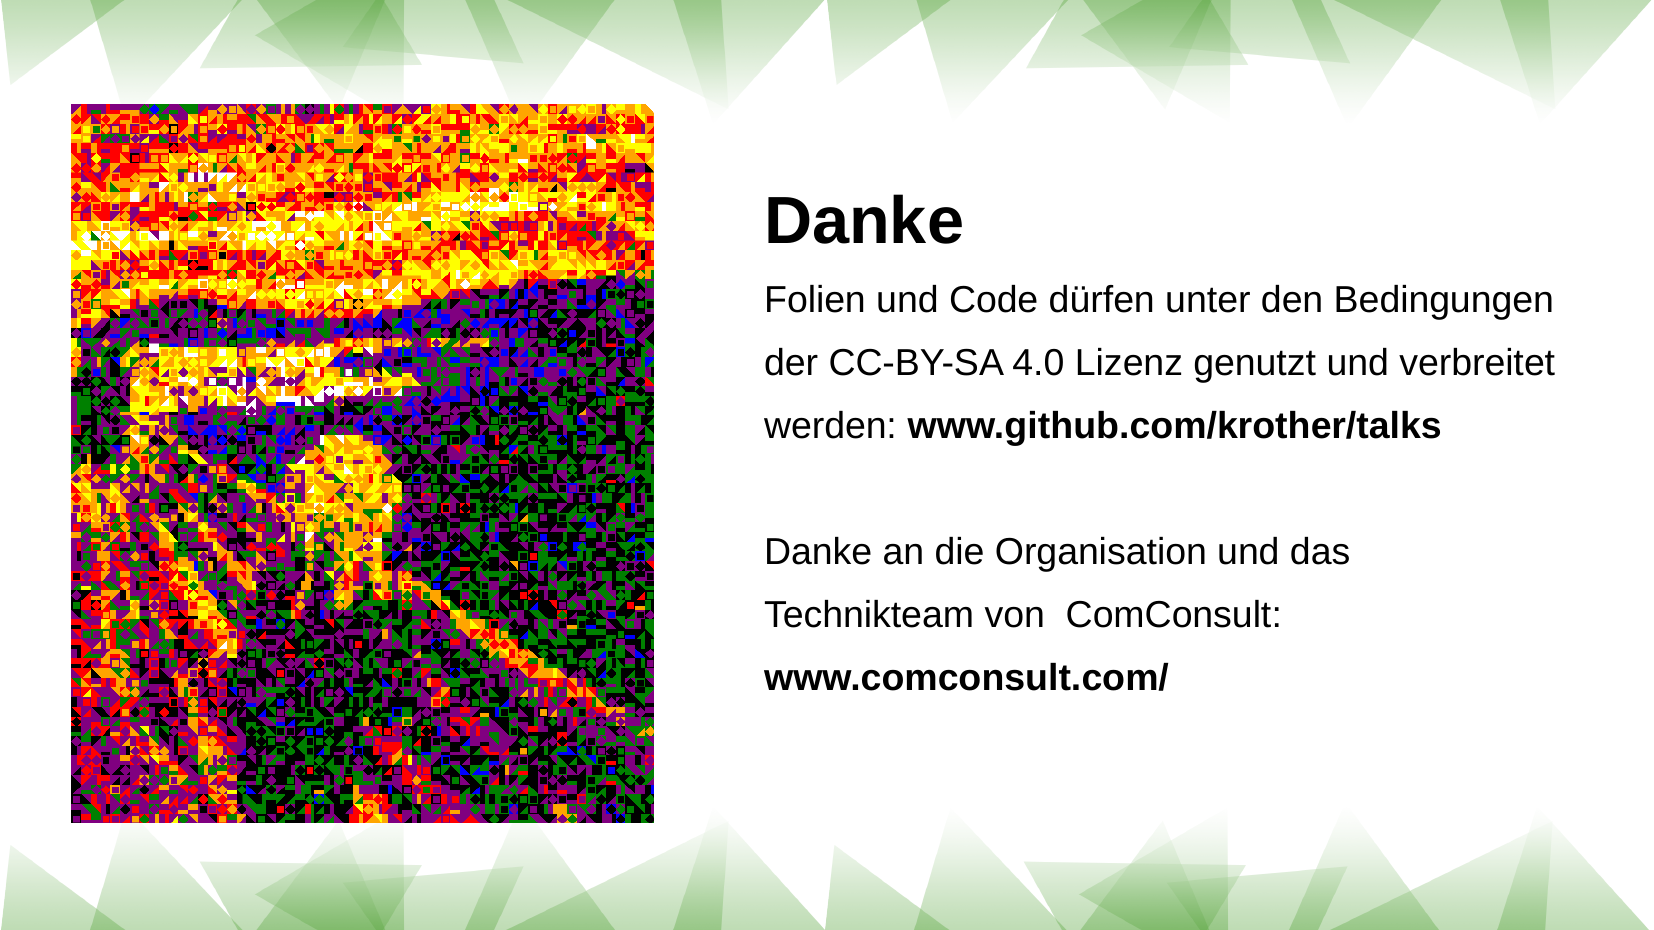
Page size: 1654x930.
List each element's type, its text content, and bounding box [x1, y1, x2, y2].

picture [0, 0, 1653, 930]
title Danke Folien und Code dürfen unter den Bedingungen der CC-BY-SA 4.0 Lizenz genutzt und verbreitet werden: www.github.com/krother/talks Danke an die Organisation und das Technikteam von ComConsult: www.comconsult.com/ [764, 100, 1561, 744]
